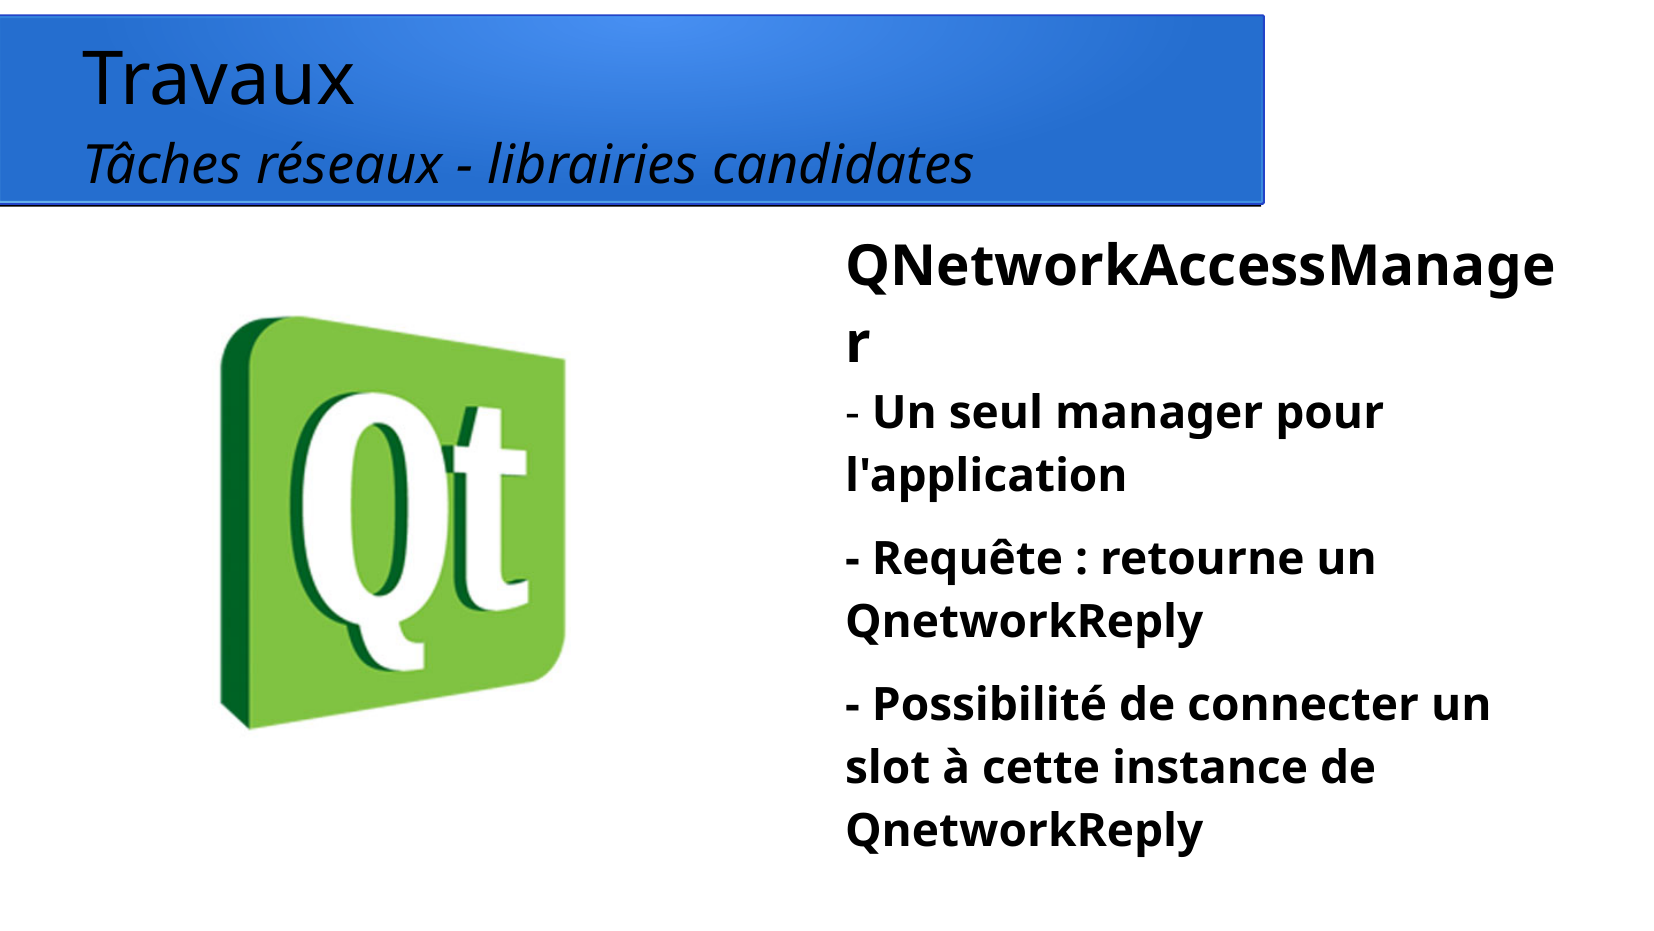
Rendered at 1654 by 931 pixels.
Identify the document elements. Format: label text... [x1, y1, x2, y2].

list QNetworkAccessManager - Un seul manager pour l'application - Requête : retourne un QnetworkReply - Possibilité de connecter un slot à cette instance de QnetworkReply [845, 224, 1572, 863]
title Travaux Tâches réseaux - librairies candidates [82, 28, 1235, 196]
picture [166, 296, 626, 756]
